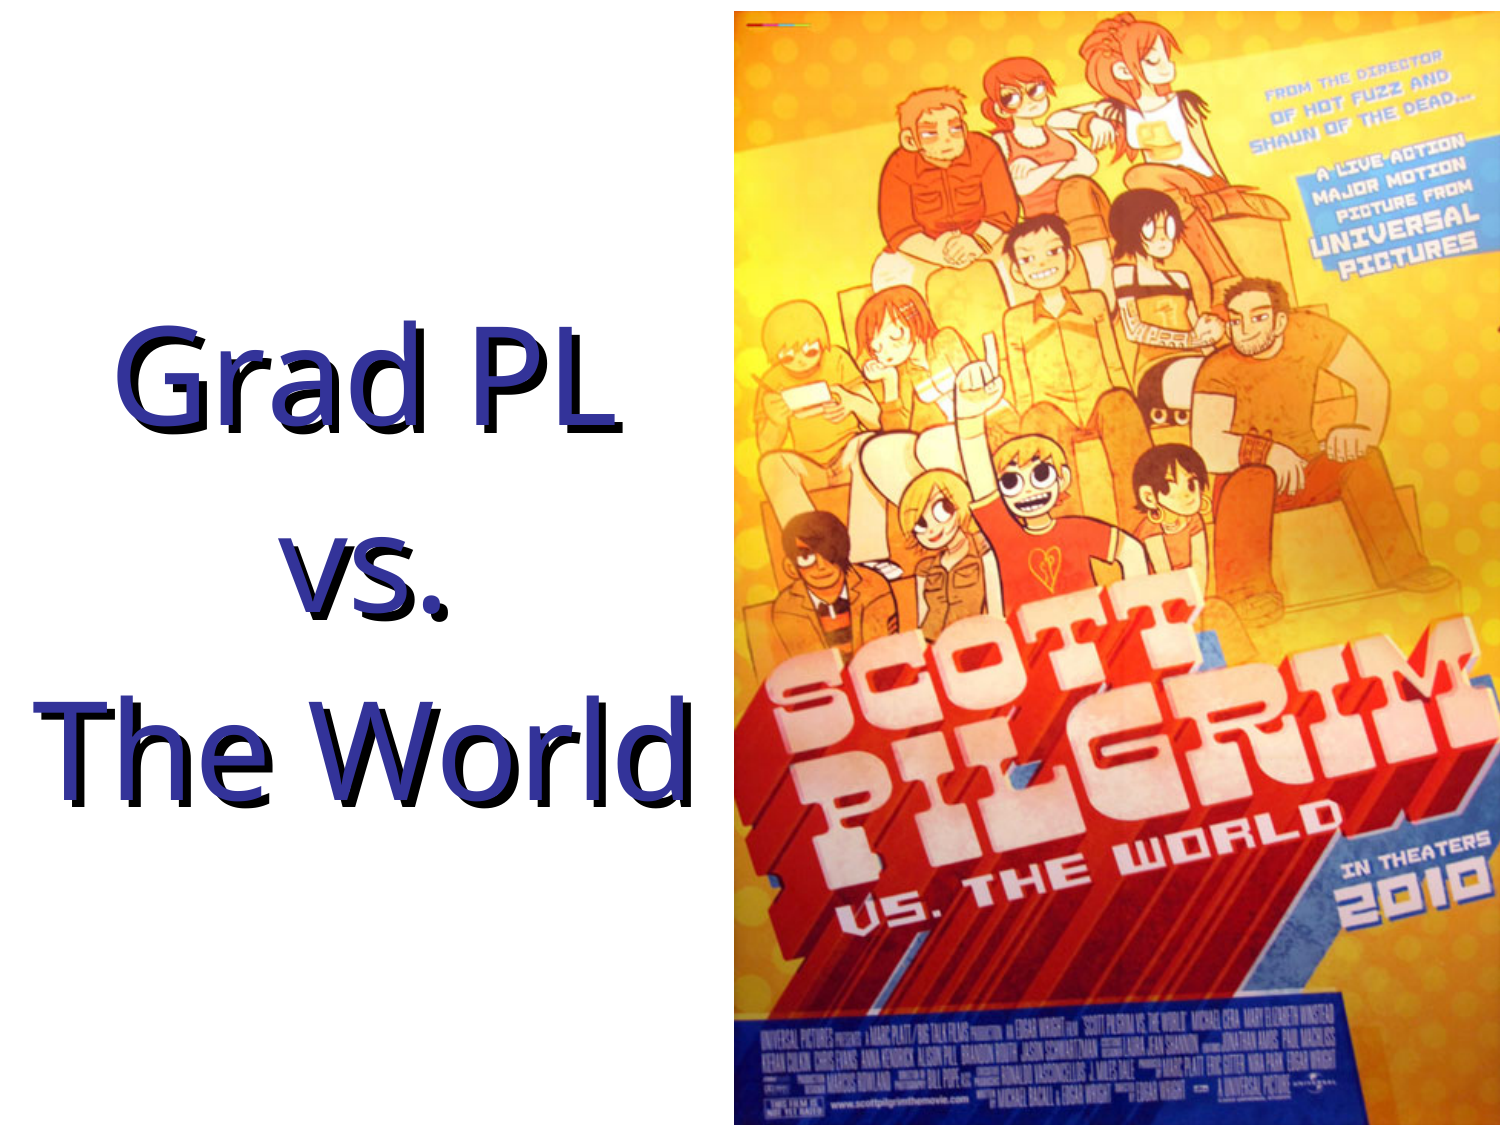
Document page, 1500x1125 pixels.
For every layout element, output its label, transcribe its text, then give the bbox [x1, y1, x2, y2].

picture [734, 11, 1500, 1125]
title Grad PL vs. The World [7, 326, 721, 980]
